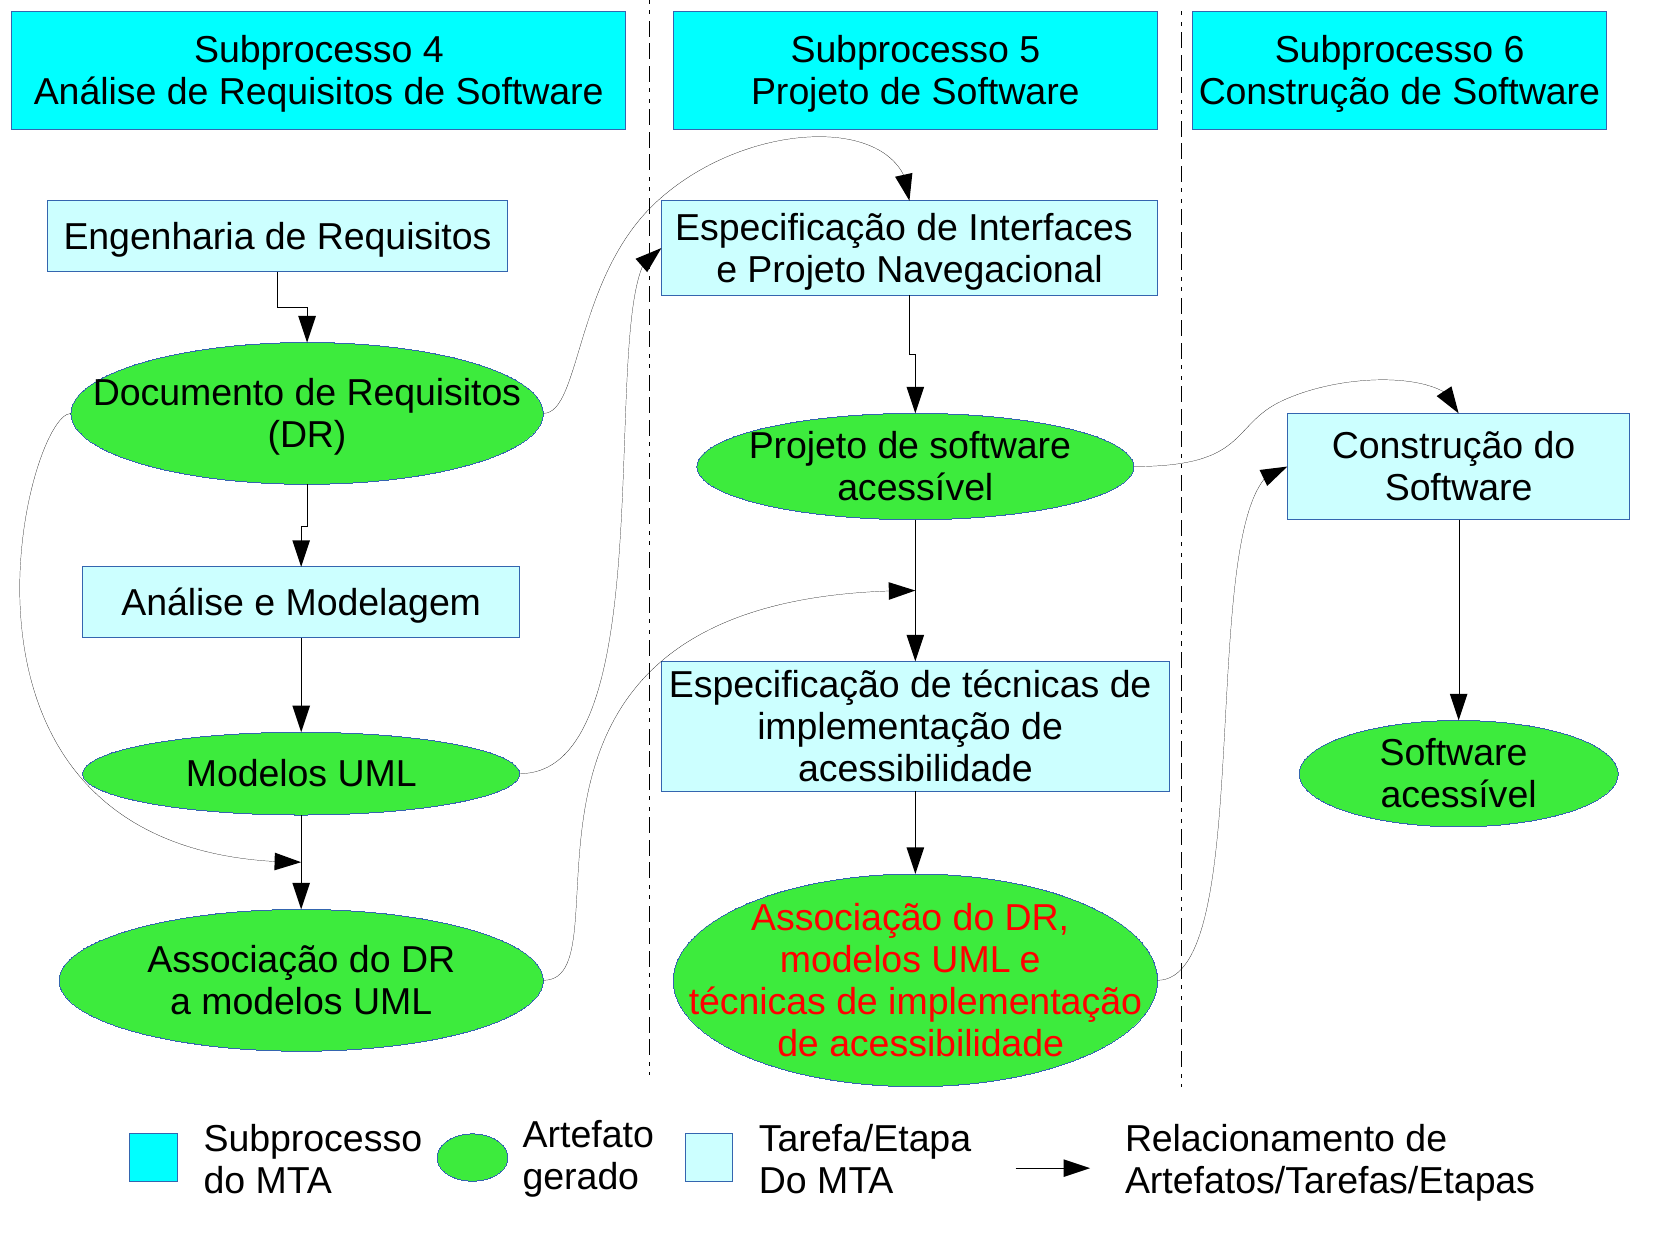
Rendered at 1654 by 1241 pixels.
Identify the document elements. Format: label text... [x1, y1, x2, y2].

text_box Análise e Modelagem [82, 566, 520, 638]
text_box [437, 1133, 508, 1182]
text_box Documento de Requisitos (DR) [70, 342, 544, 485]
text_box Software acessível [1299, 720, 1619, 827]
text_box Tarefa/Etapa Do MTA [744, 1110, 993, 1210]
text_box Subprocesso 5 Projeto de Software [673, 11, 1158, 130]
text_box Especificação de Interfaces e Projeto Navegacional [661, 200, 1158, 296]
text_box Especificação de técnicas de implementação de acessibilidade [661, 661, 1170, 792]
text_box Projeto de software acessível [696, 413, 1134, 520]
text_box Construção do Software [1287, 413, 1630, 520]
text_box Relacionamento de Artefatos/Tarefas/Etapas [1110, 1110, 1560, 1210]
text_box Associação do DR a modelos UML [59, 909, 544, 1052]
text_box Modelos UML [82, 732, 520, 816]
text_box Subprocesso 6 Construção de Software [1192, 11, 1607, 130]
text_box Engenharia de Requisitos [47, 200, 508, 272]
text_box Subprocesso 4 Análise de Requisitos de Software [11, 11, 626, 130]
text_box Subprocesso do MTA [188, 1110, 438, 1210]
text_box Artefato gerado [507, 1105, 686, 1205]
text_box [129, 1133, 178, 1182]
text_box [685, 1133, 733, 1182]
text_box Associação do DR, modelos UML e técnicas de implementação de acessibilidade [673, 874, 1158, 1087]
